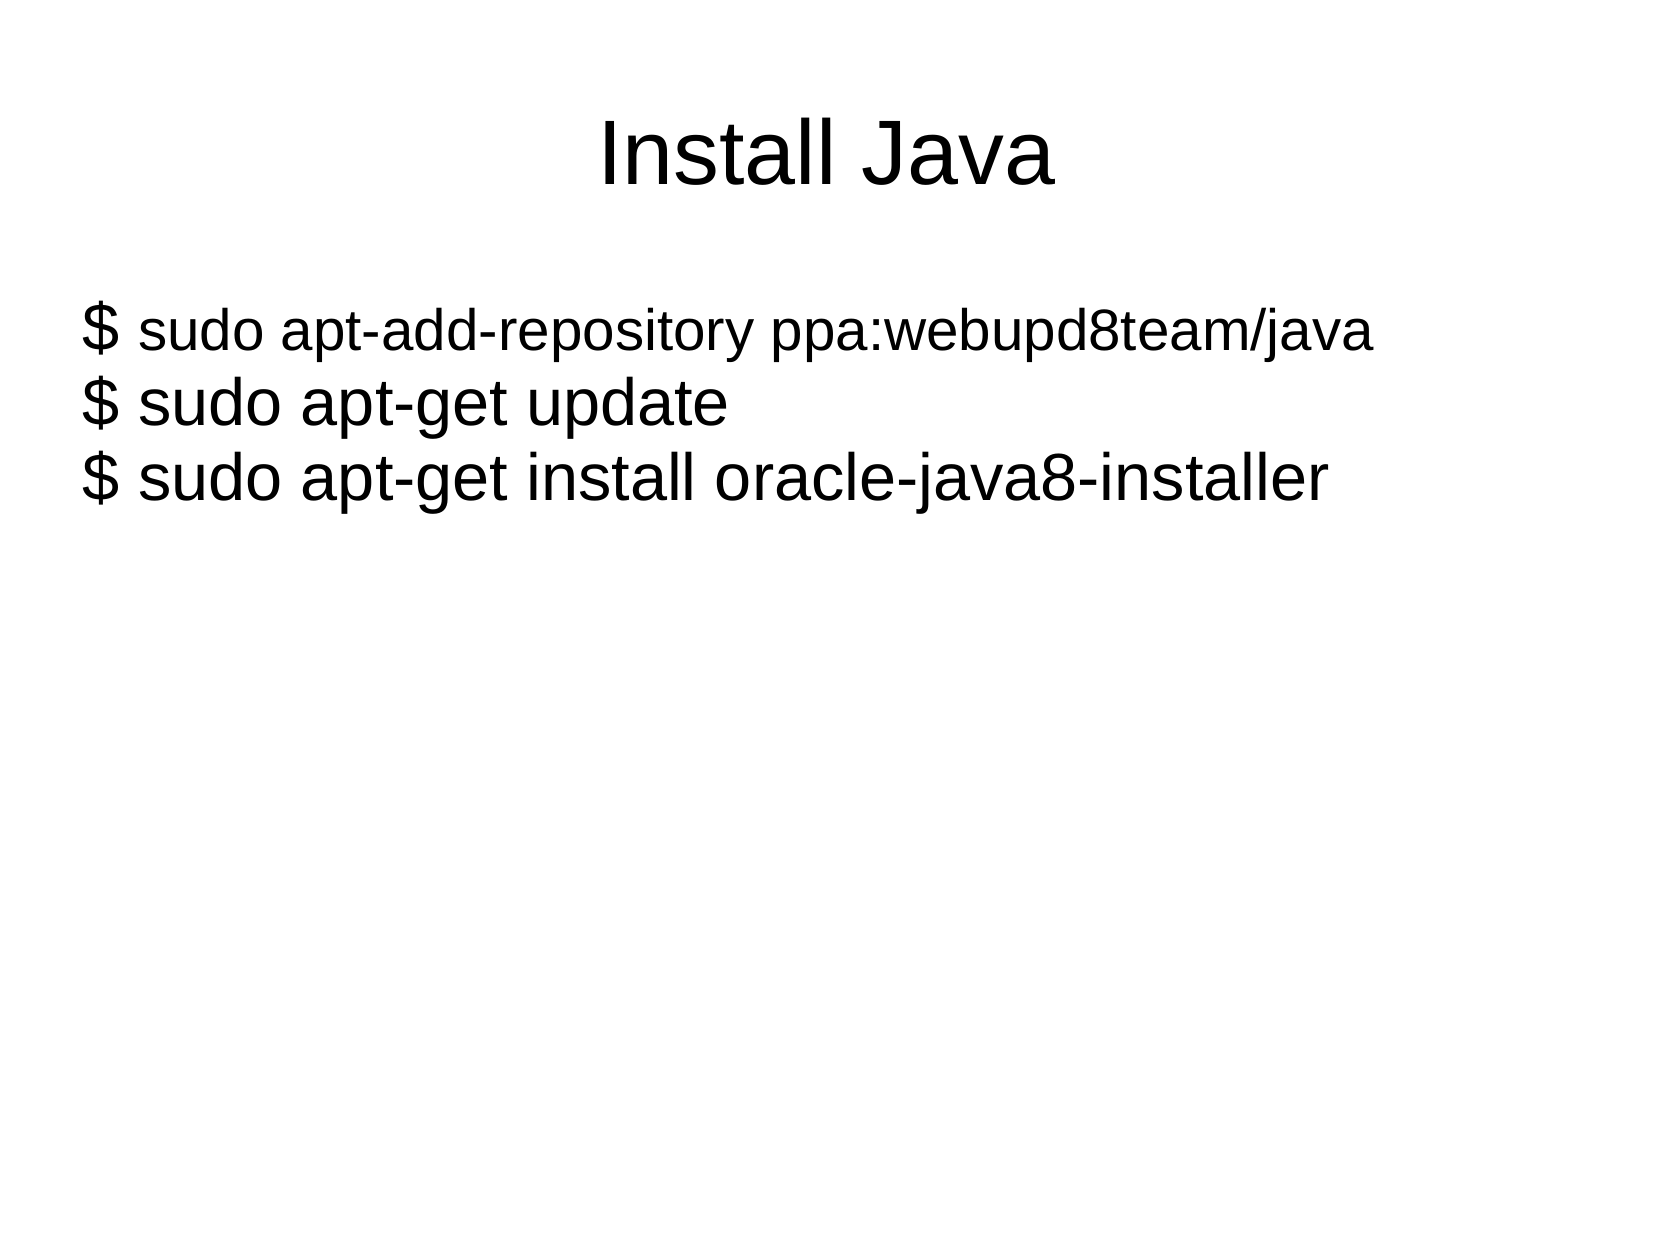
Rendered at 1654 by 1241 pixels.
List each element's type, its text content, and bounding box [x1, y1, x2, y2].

subtitle $ sudo apt-add-repository ppa:webupd8team/java $ sudo apt-get update $ sudo apt-get install oracle-java8-installer [82, 290, 1571, 1010]
title Install Java [82, 49, 1571, 257]
